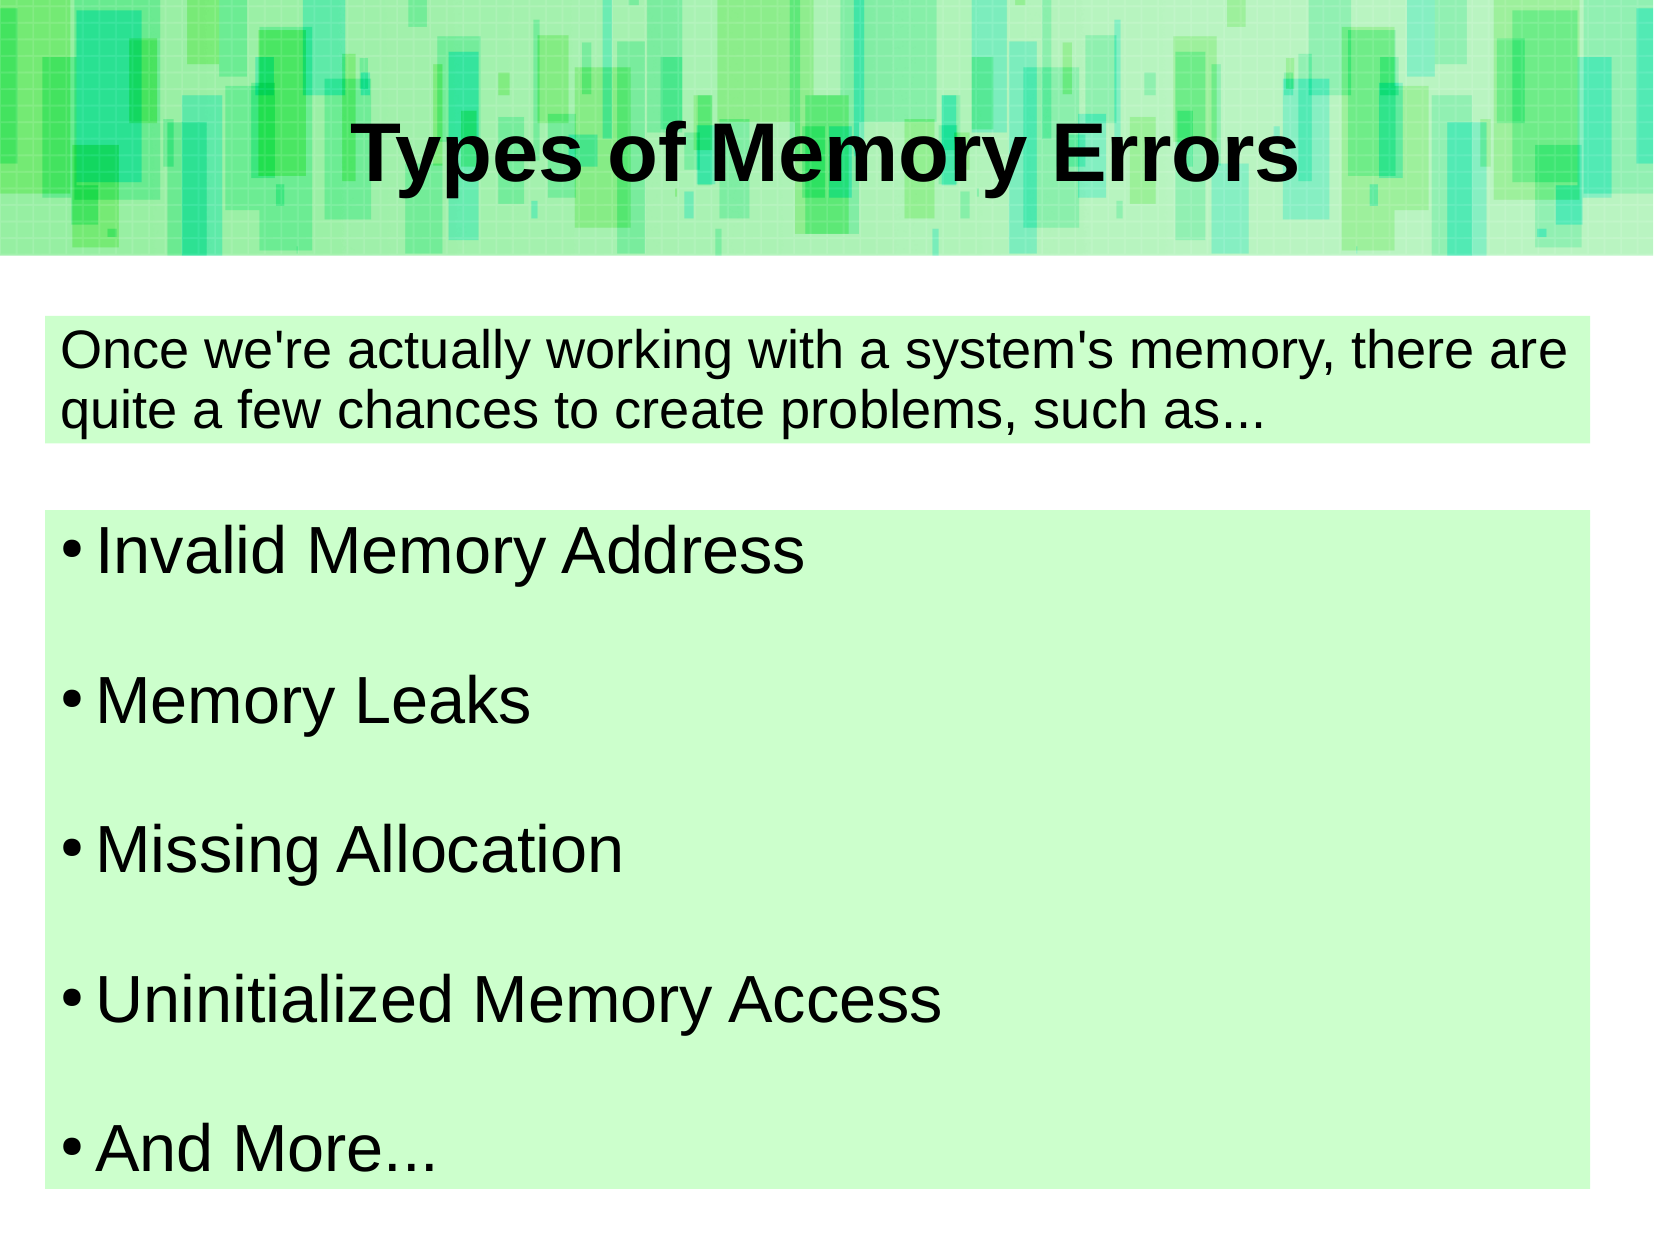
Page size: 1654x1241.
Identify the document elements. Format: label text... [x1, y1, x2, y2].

text_box Once we're actually working with a system's memory, there are quite a few chances to create problems, such as... [45, 315, 1591, 444]
text_box Invalid Memory Address Memory Leaks Missing Allocation Uninitialized Memory Access And More... [45, 510, 1591, 1189]
title Types of Memory Errors [82, 49, 1571, 257]
picture [0, 0, 1654, 1241]
